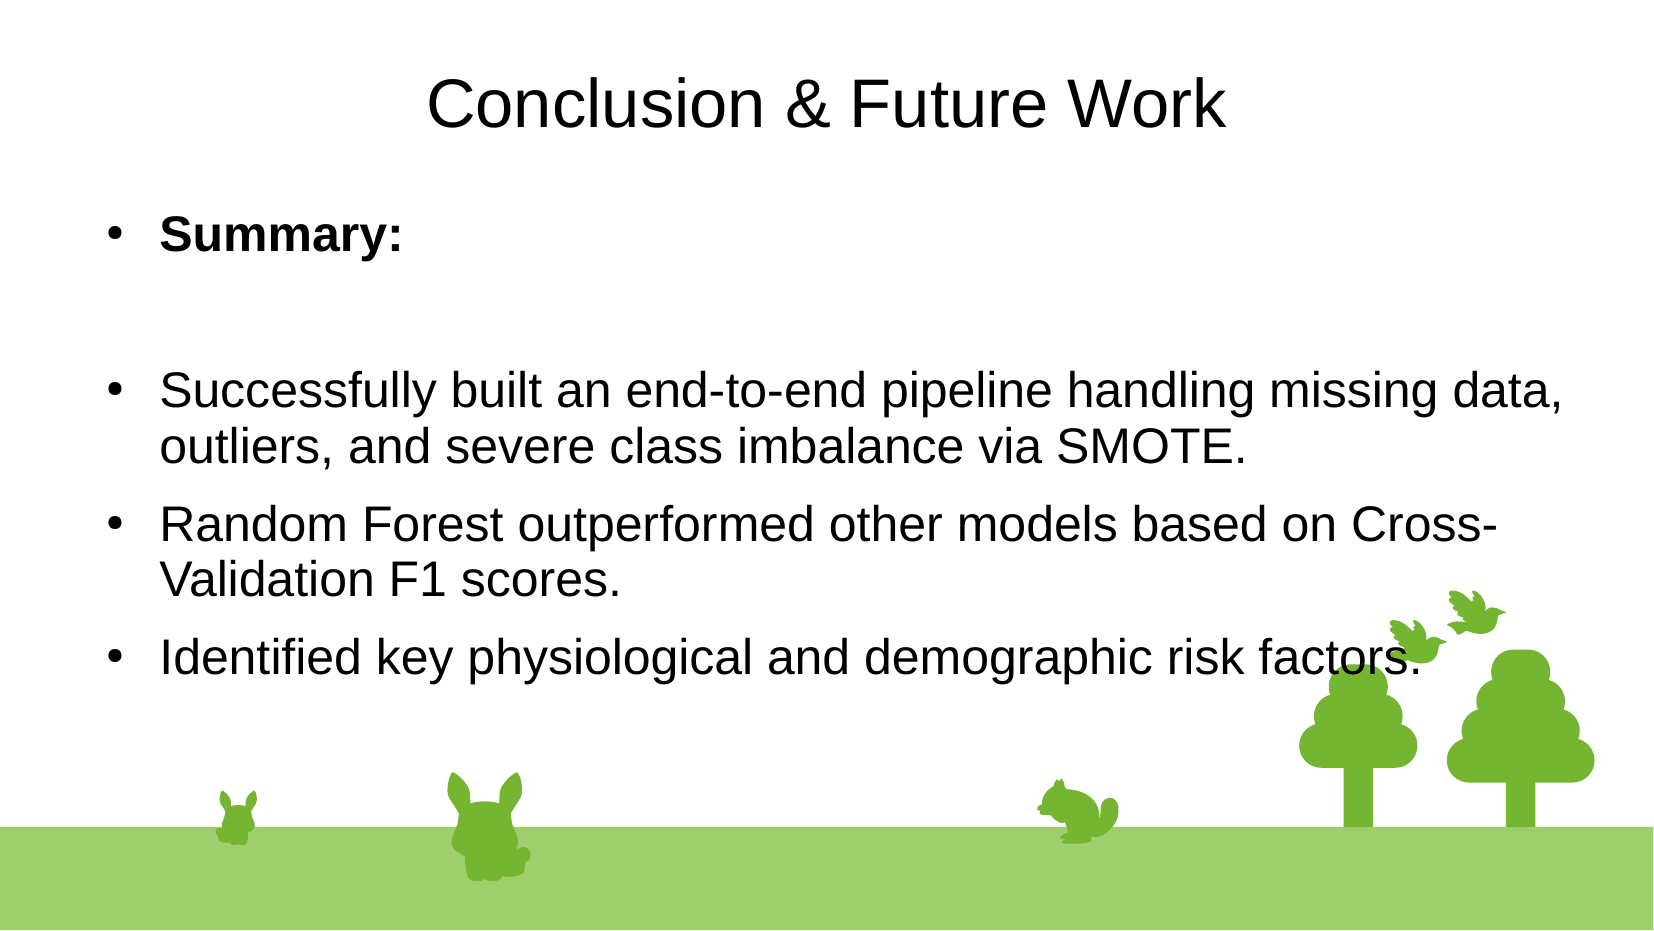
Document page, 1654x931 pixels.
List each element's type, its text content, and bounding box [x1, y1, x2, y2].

list Summary: Successfully built an end-to-end pipeline handling missing data, outliers, and severe class imbalance via SMOTE. Random Forest outperformed other models based on Cross-Validation F1 scores. Identified key physiological and demographic risk factors. [88, 206, 1565, 768]
title Conclusion & Future Work [88, 29, 1565, 178]
